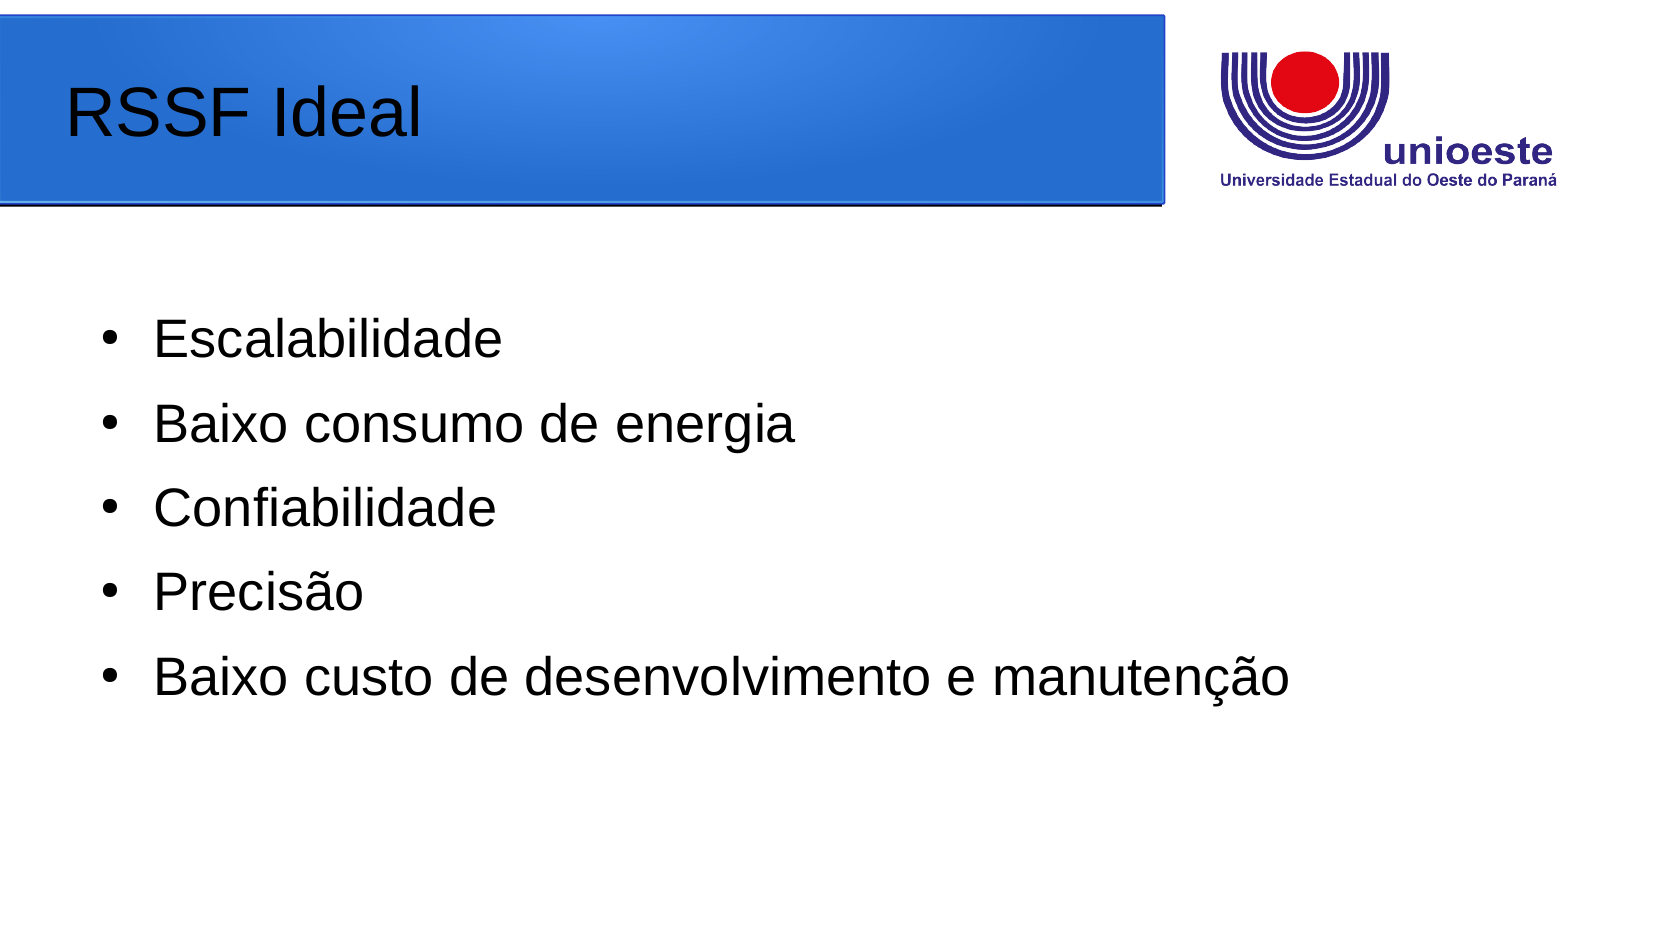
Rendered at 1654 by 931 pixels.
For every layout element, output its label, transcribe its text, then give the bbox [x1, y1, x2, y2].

picture [1169, 19, 1601, 201]
title RSSF Ideal [64, 42, 1117, 183]
list Escalabilidade Baixo consumo de energia Confiabilidade Precisão Baixo custo de desenvolvimento e manutenção [82, 224, 1571, 764]
